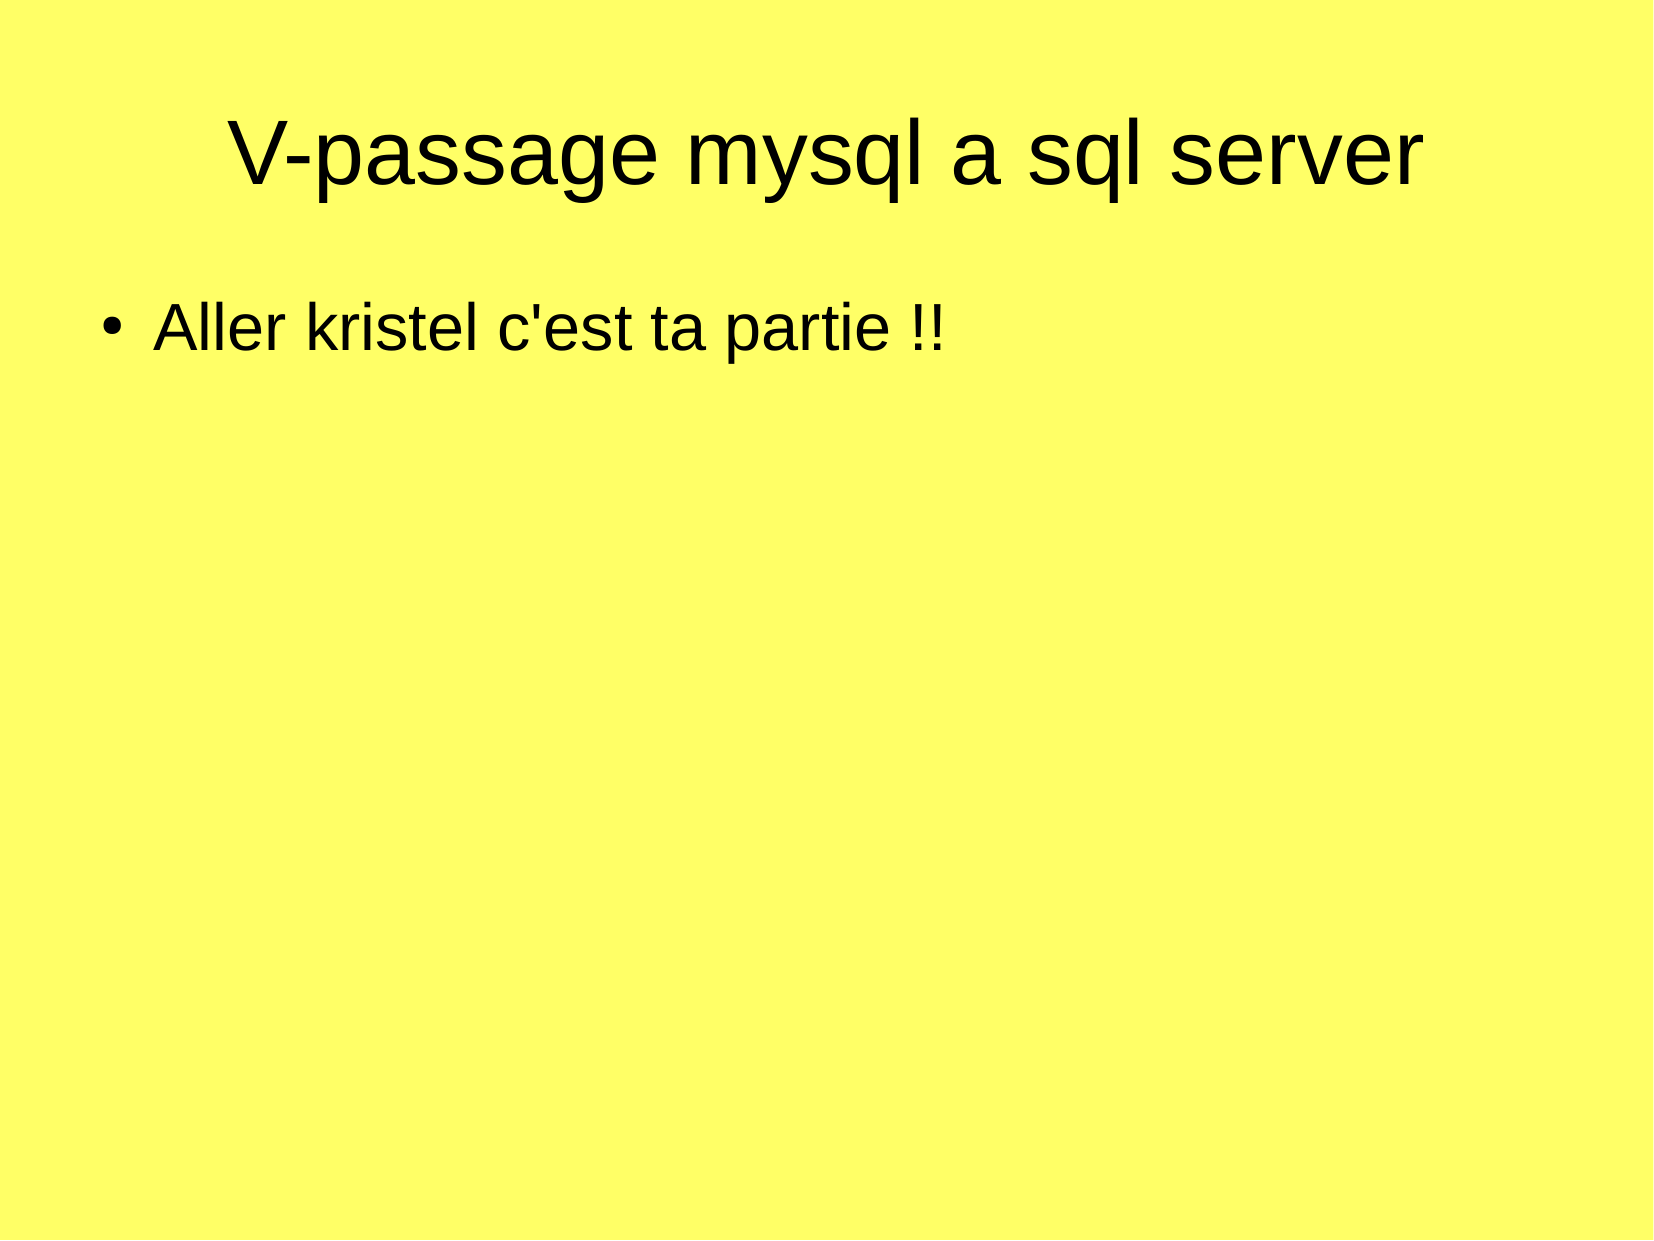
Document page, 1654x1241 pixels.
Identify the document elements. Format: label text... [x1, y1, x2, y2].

title V-passage mysql a sql server [82, 49, 1571, 257]
list Aller kristel c'est ta partie !! [82, 290, 1571, 1109]
